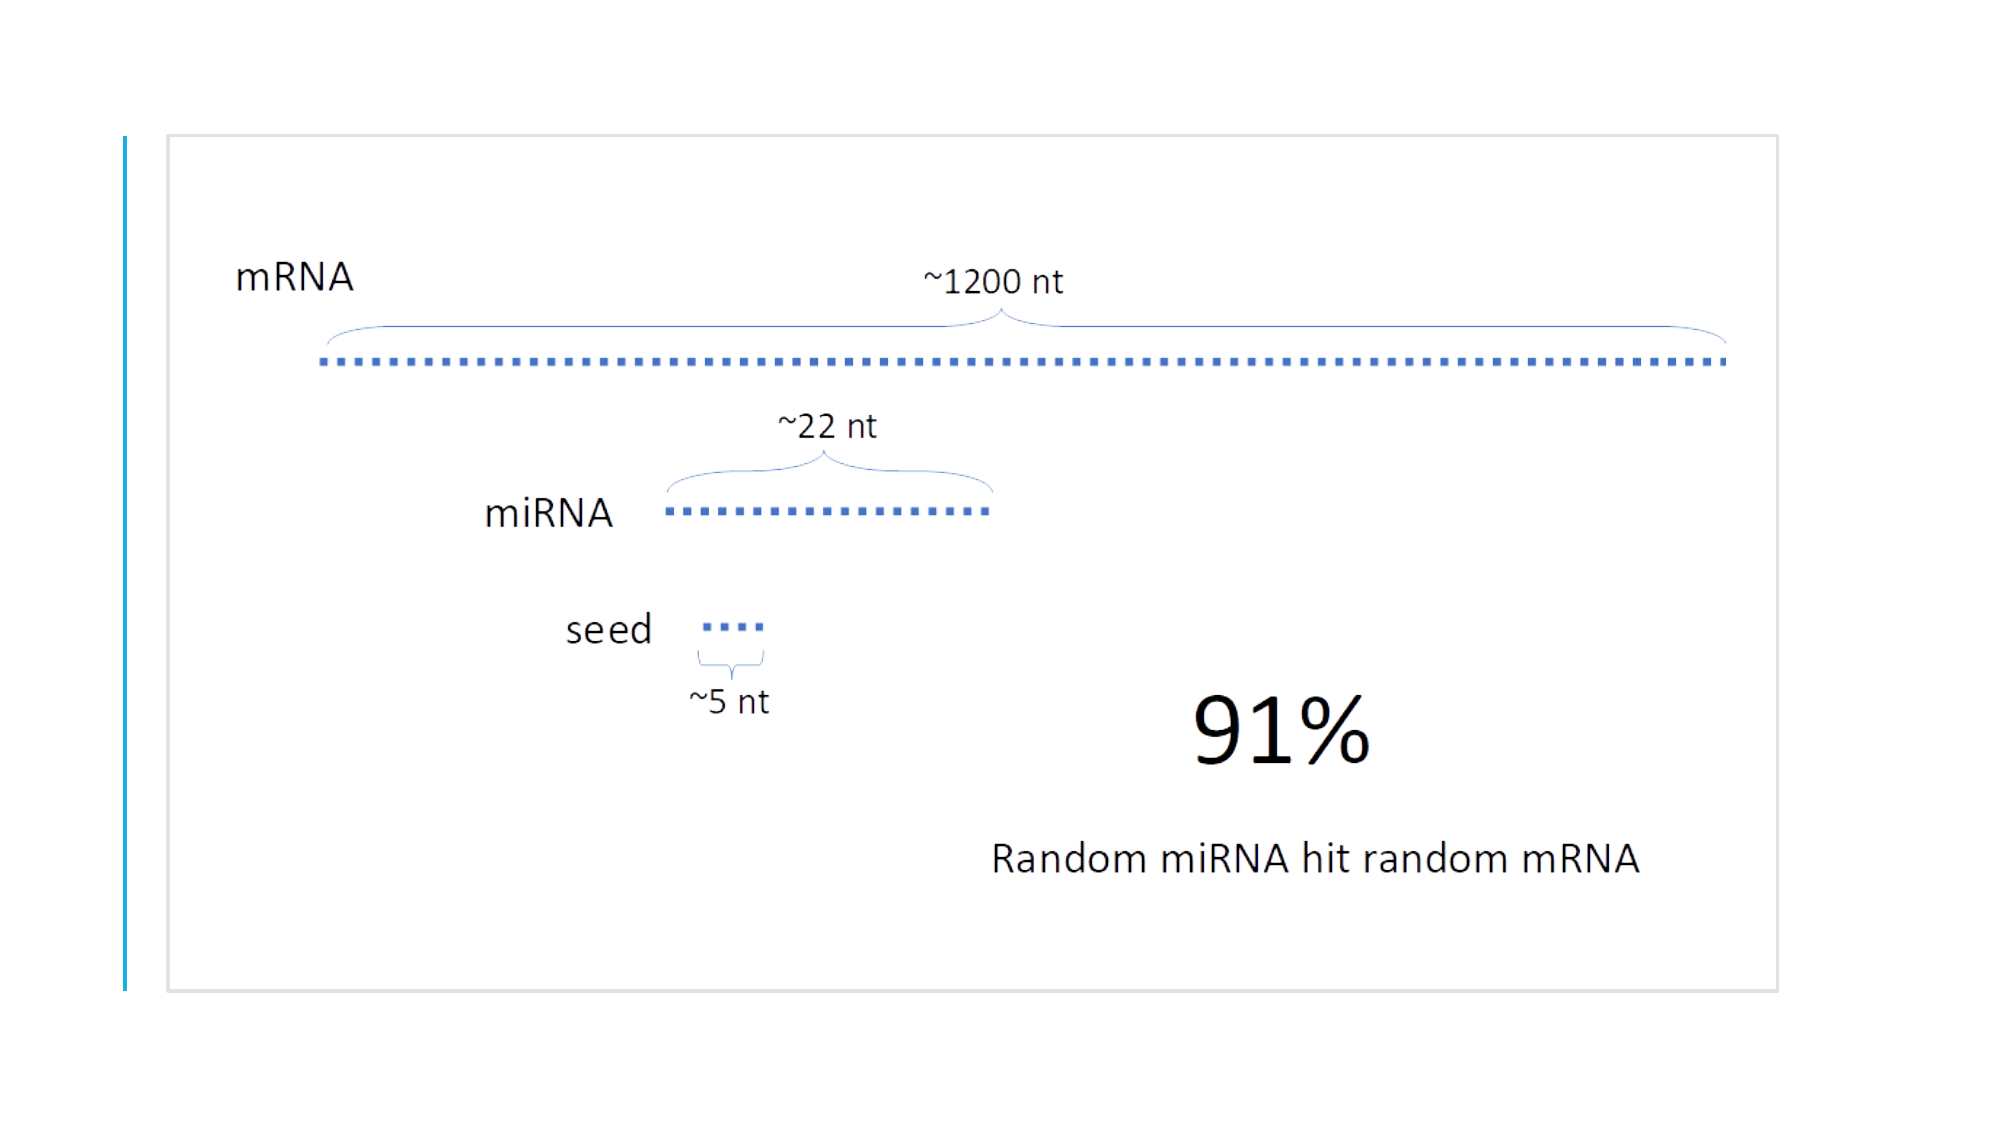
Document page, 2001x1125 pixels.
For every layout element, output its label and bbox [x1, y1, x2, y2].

picture [220, 237, 1726, 889]
text_box [168, 136, 1778, 991]
